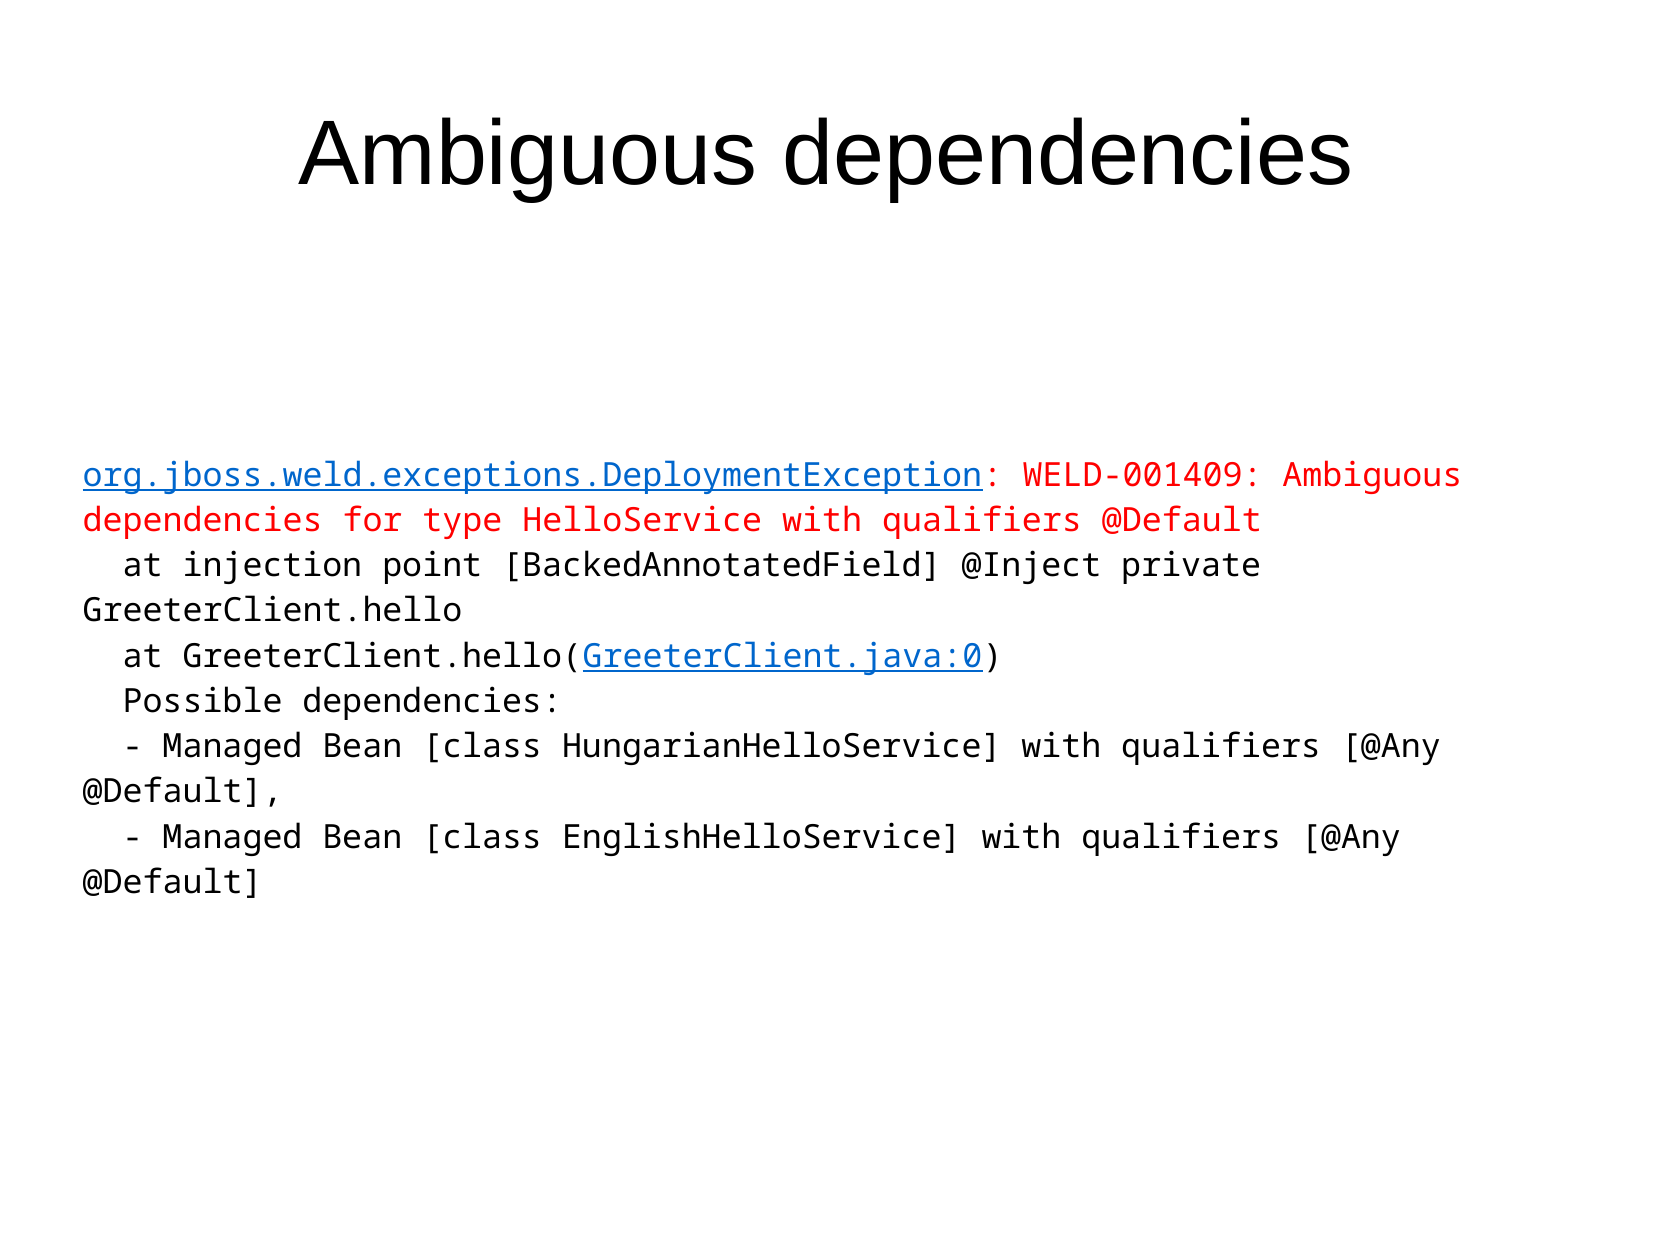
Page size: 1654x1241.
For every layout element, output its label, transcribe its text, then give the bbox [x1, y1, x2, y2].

title Ambiguous dependencies [82, 49, 1571, 257]
list org.jboss.weld.exceptions.DeploymentException: WELD-001409: Ambiguous dependencies for type HelloService with qualifiers @Default at injection point [BackedAnnotatedField] @Inject private GreeterClient.hello at GreeterClient.hello(GreeterClient.java:0) Possible dependencies: - Managed Bean [class HungarianHelloService] with qualifiers [@Any @Default], - Managed Bean [class EnglishHelloService] with qualifiers [@Any @Default] [82, 290, 1571, 1109]
